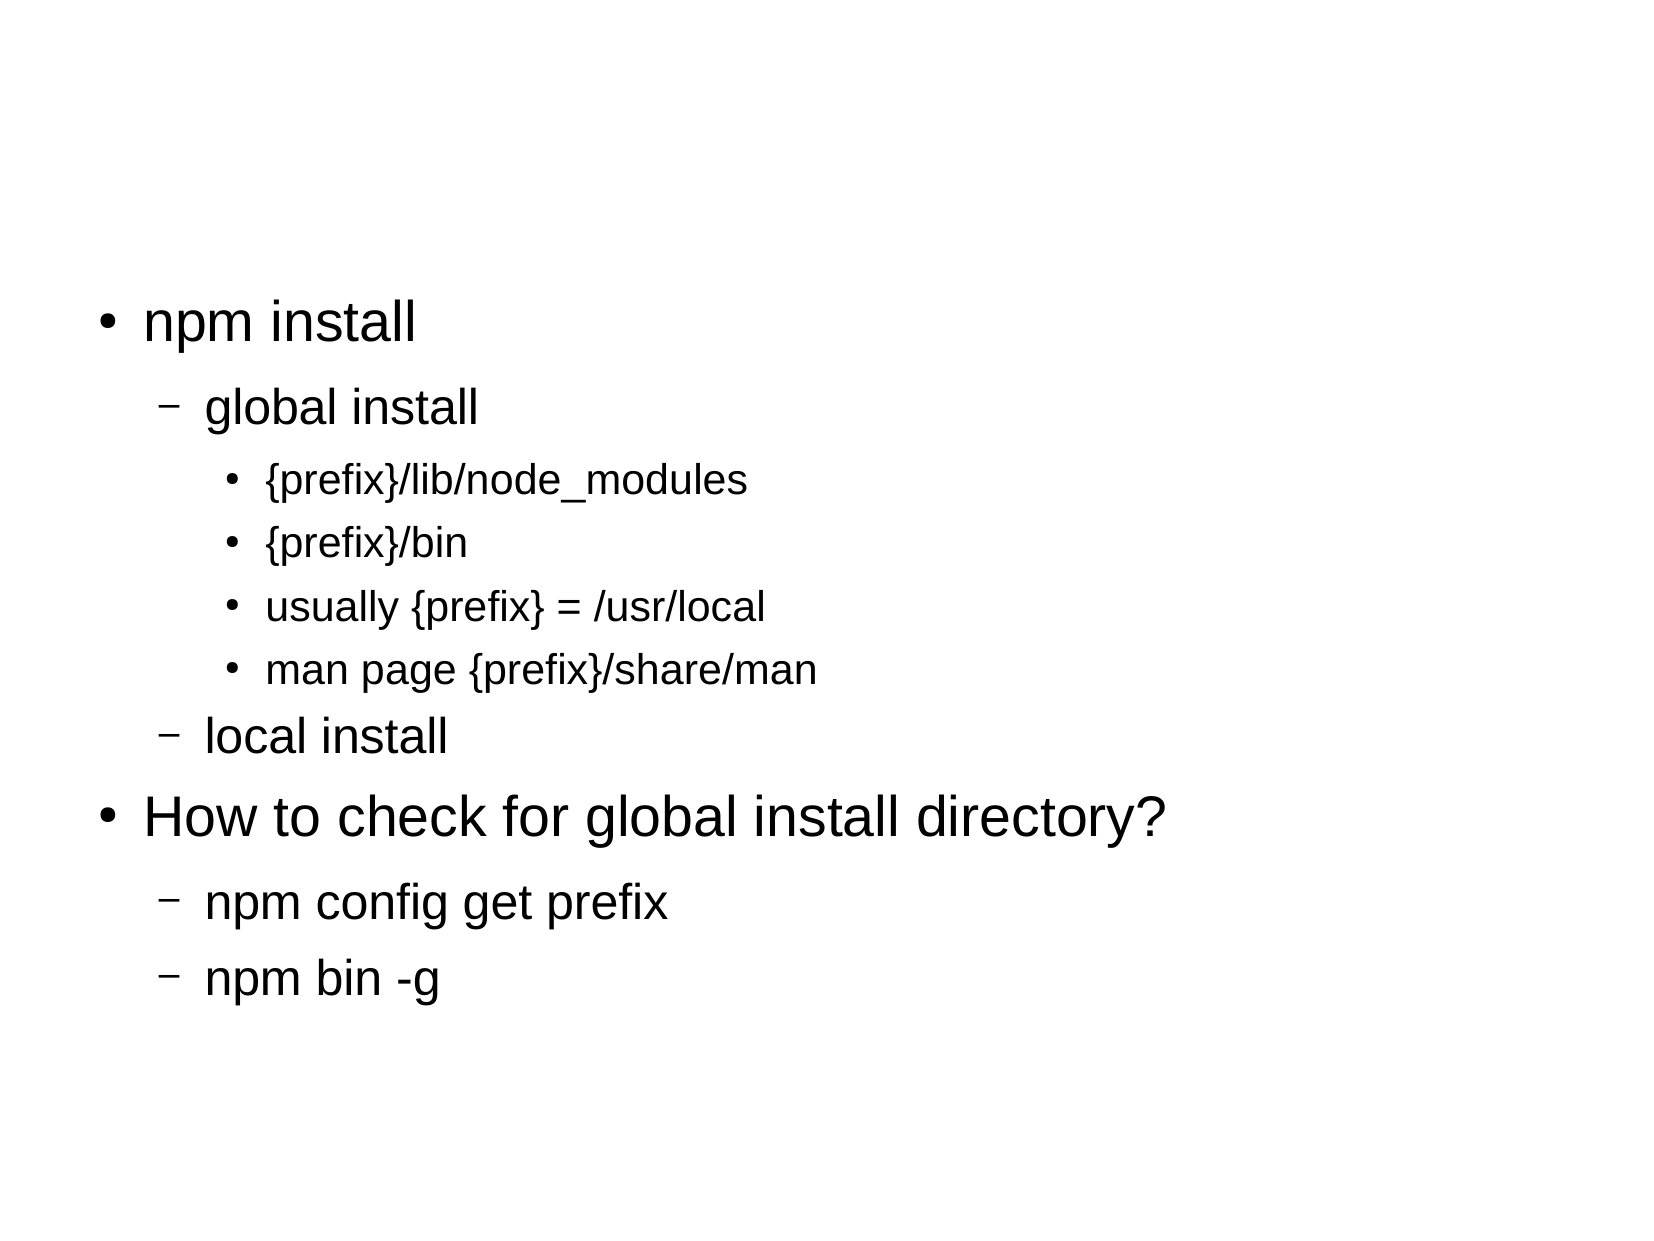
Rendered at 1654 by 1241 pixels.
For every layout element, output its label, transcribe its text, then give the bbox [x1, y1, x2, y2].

list npm install global install {prefix}/lib/node_modules {prefix}/bin usually {prefix} = /usr/local man page {prefix}/share/man local install How to check for global install directory? npm config get prefix npm bin -g [82, 290, 1571, 1010]
